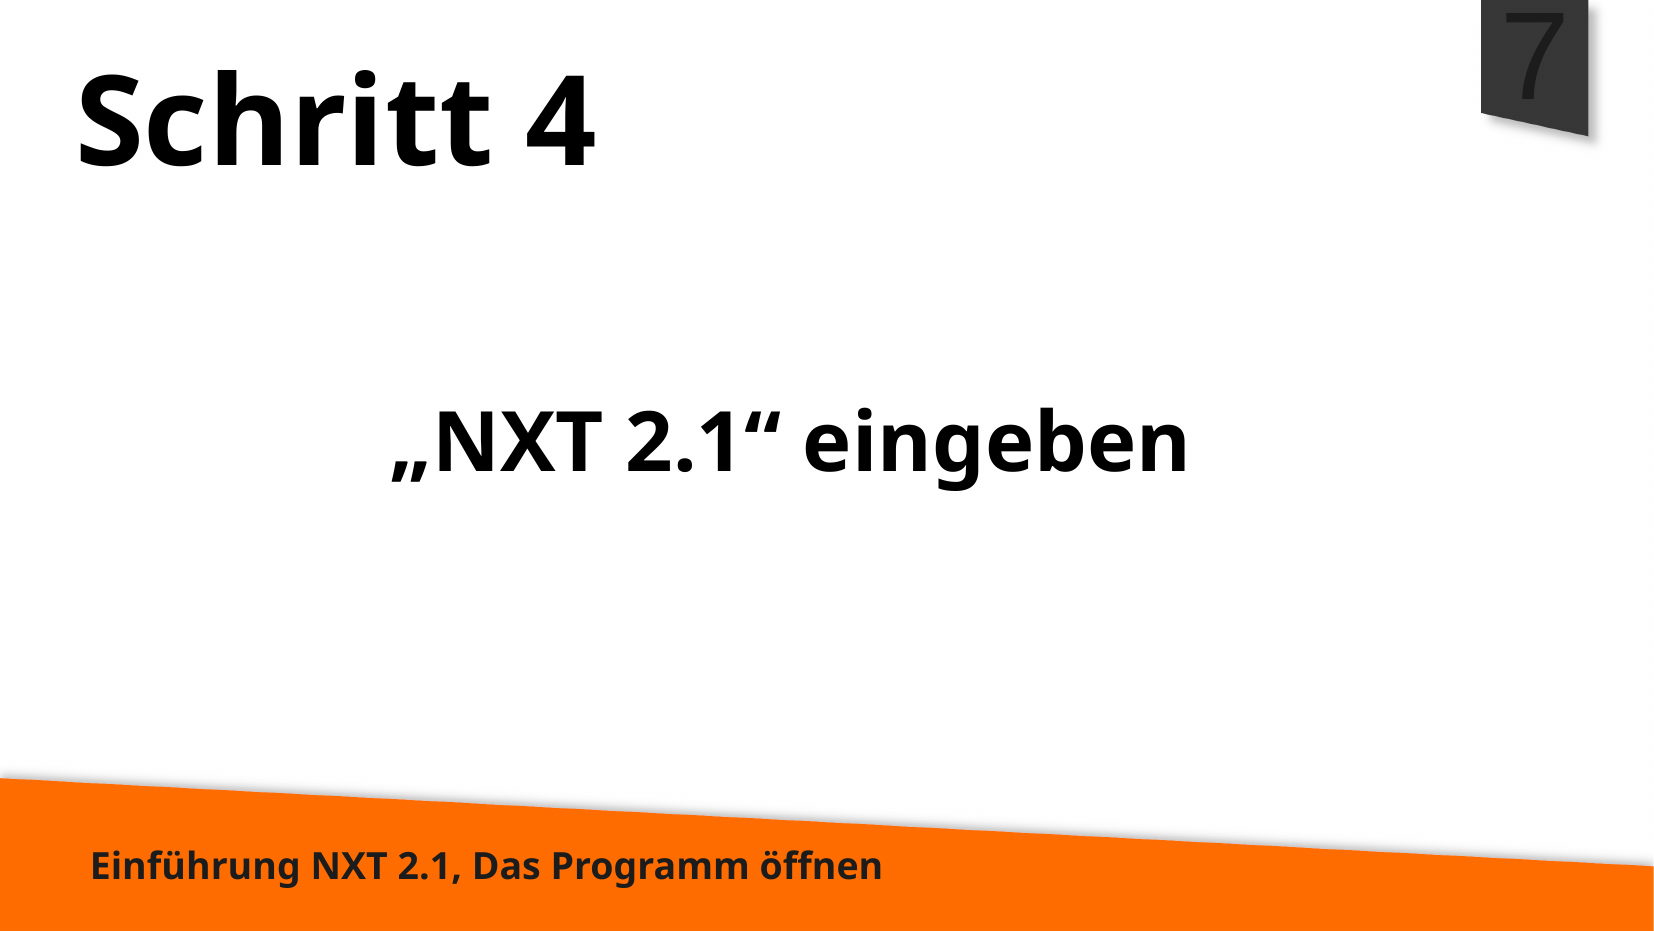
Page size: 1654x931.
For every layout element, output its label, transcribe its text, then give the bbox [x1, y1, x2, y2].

text_box Einführung NXT 2.1, Das Programm öffnen [75, 832, 1201, 901]
text_box 7 [1462, 0, 1609, 134]
picture [0, 0, 1654, 931]
text_box „NXT 2.1“ eingeben [375, 375, 1351, 563]
title Schritt 4 [75, 37, 1564, 197]
